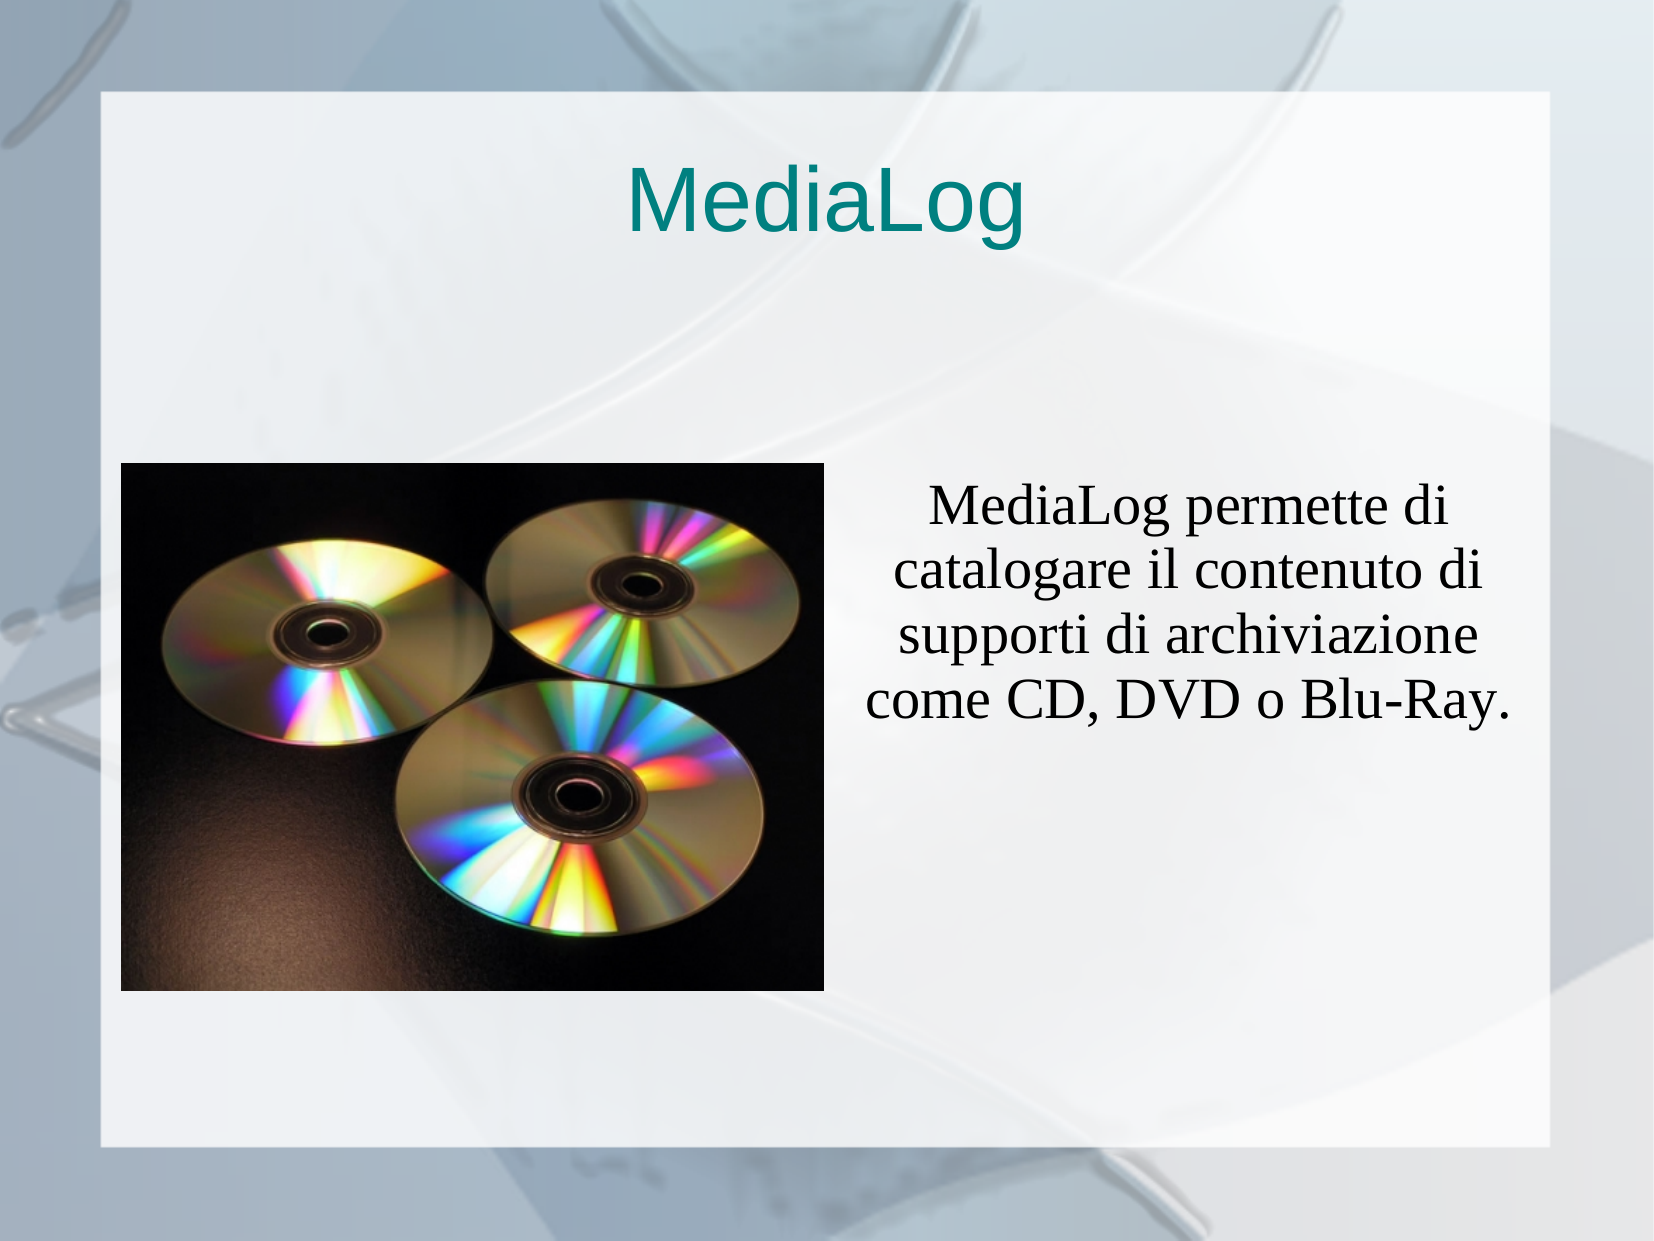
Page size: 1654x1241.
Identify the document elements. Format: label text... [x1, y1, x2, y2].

list MediaLog permette di catalogare il contenuto di supporti di archiviazione come CD, DVD o Blu-Ray. [856, 472, 1522, 945]
picture [0, 0, 1654, 1241]
title MediaLog [118, 96, 1536, 304]
